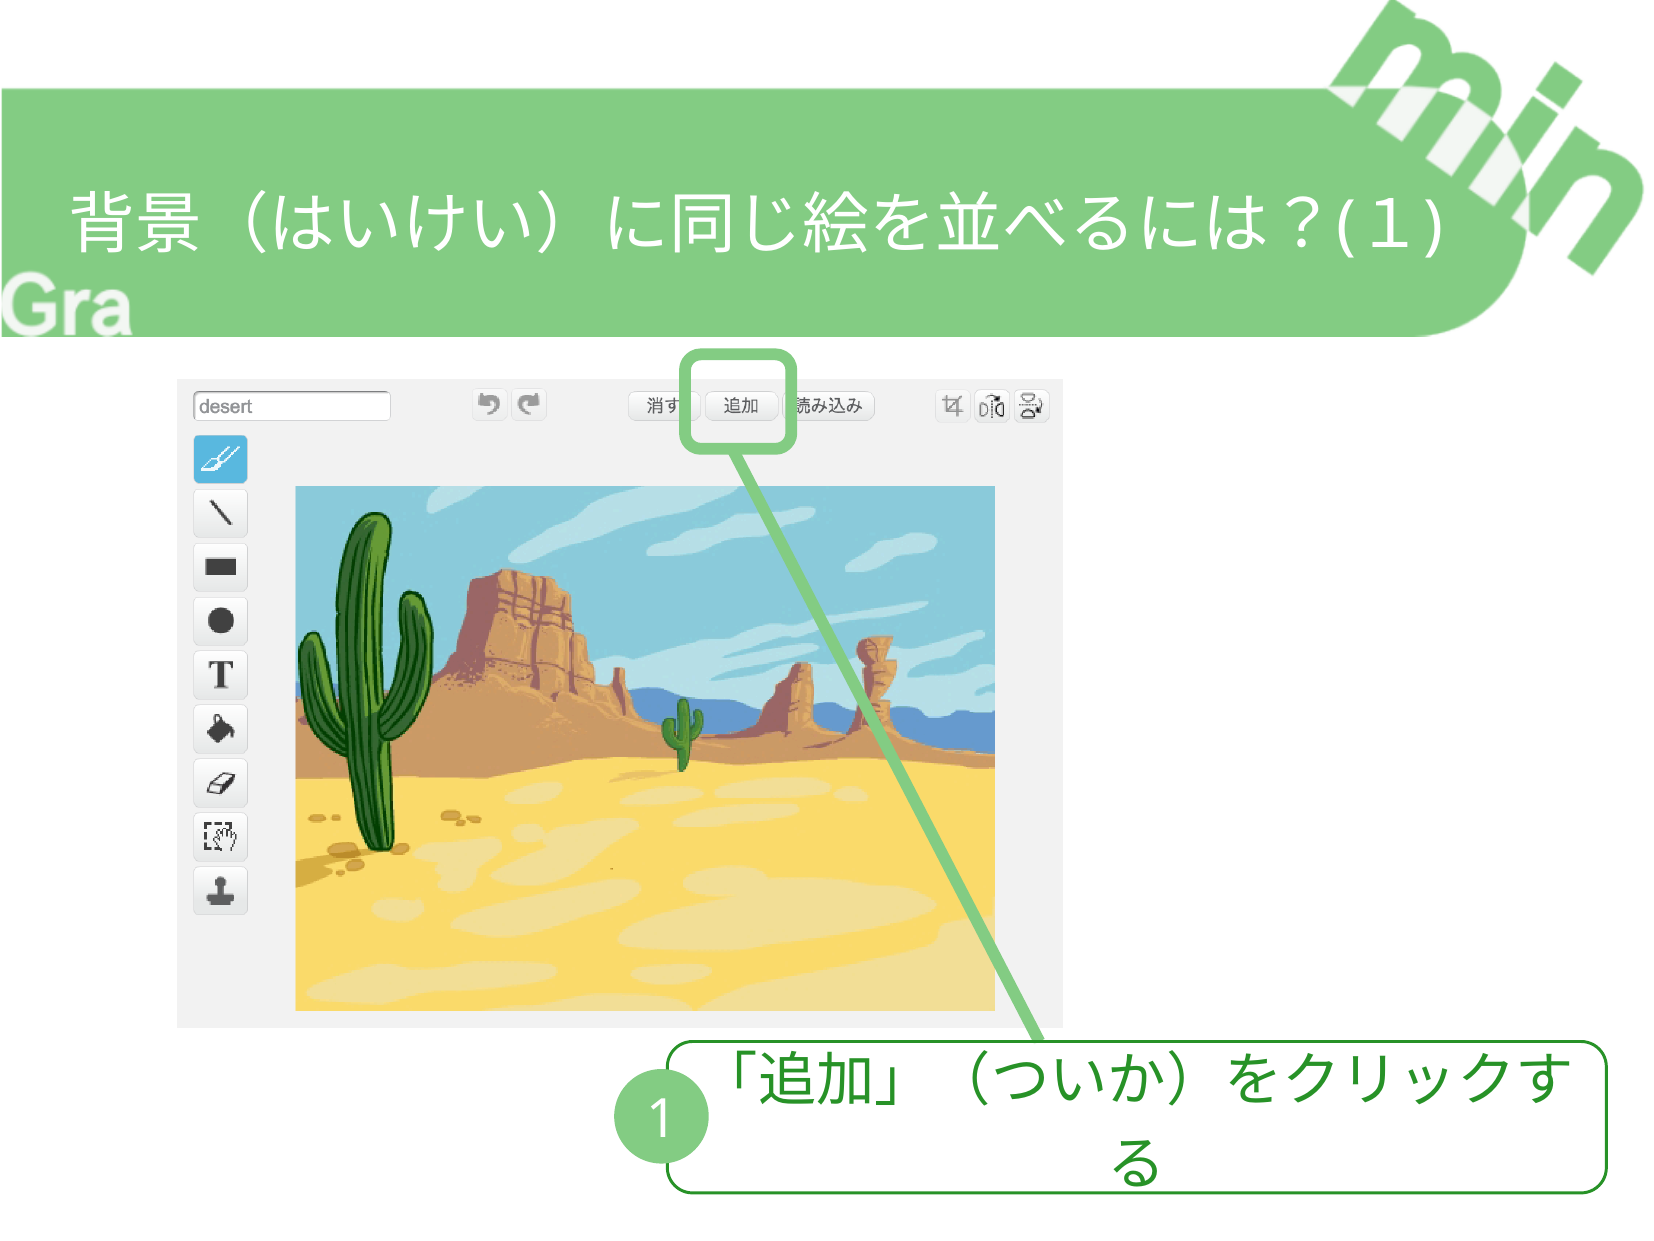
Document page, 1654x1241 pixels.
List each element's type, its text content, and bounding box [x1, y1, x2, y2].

picture [743, 379, 1063, 1028]
picture [177, 379, 1025, 1028]
title 背景（はいけい）に同じ絵を並べるには？(１) [11, 147, 1501, 290]
text_box 「追加」（ついか）をクリックする [667, 1041, 1607, 1193]
picture [1, 0, 1654, 337]
text_box 1 [614, 1069, 709, 1164]
picture [691, 379, 785, 442]
